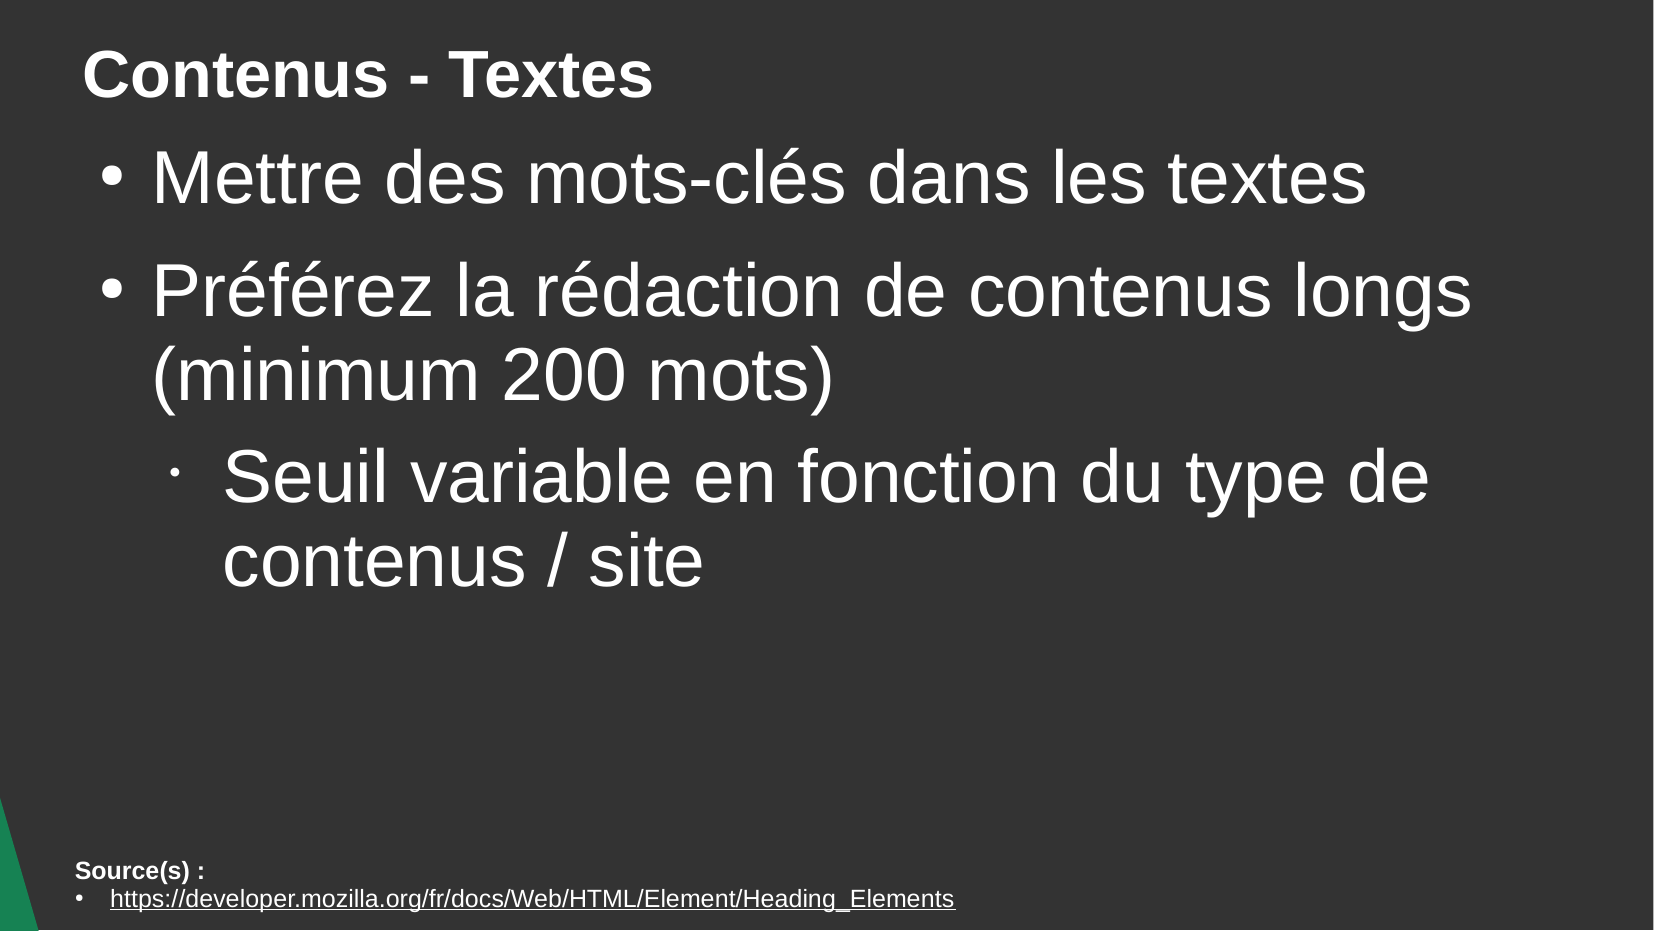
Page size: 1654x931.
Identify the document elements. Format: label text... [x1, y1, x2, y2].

text_box [0, 797, 39, 931]
text_box Source(s) : https://developer.mozilla.org/fr/docs/Web/HTML/Element/Heading_Elements [60, 821, 1546, 921]
list Mettre des mots-clés dans les textes Préférez la rédaction de contenus longs (minimum 200 mots) Seuil variable en fonction du type de contenus / site [80, 135, 1630, 756]
title Contenus - Textes [82, 36, 1654, 130]
